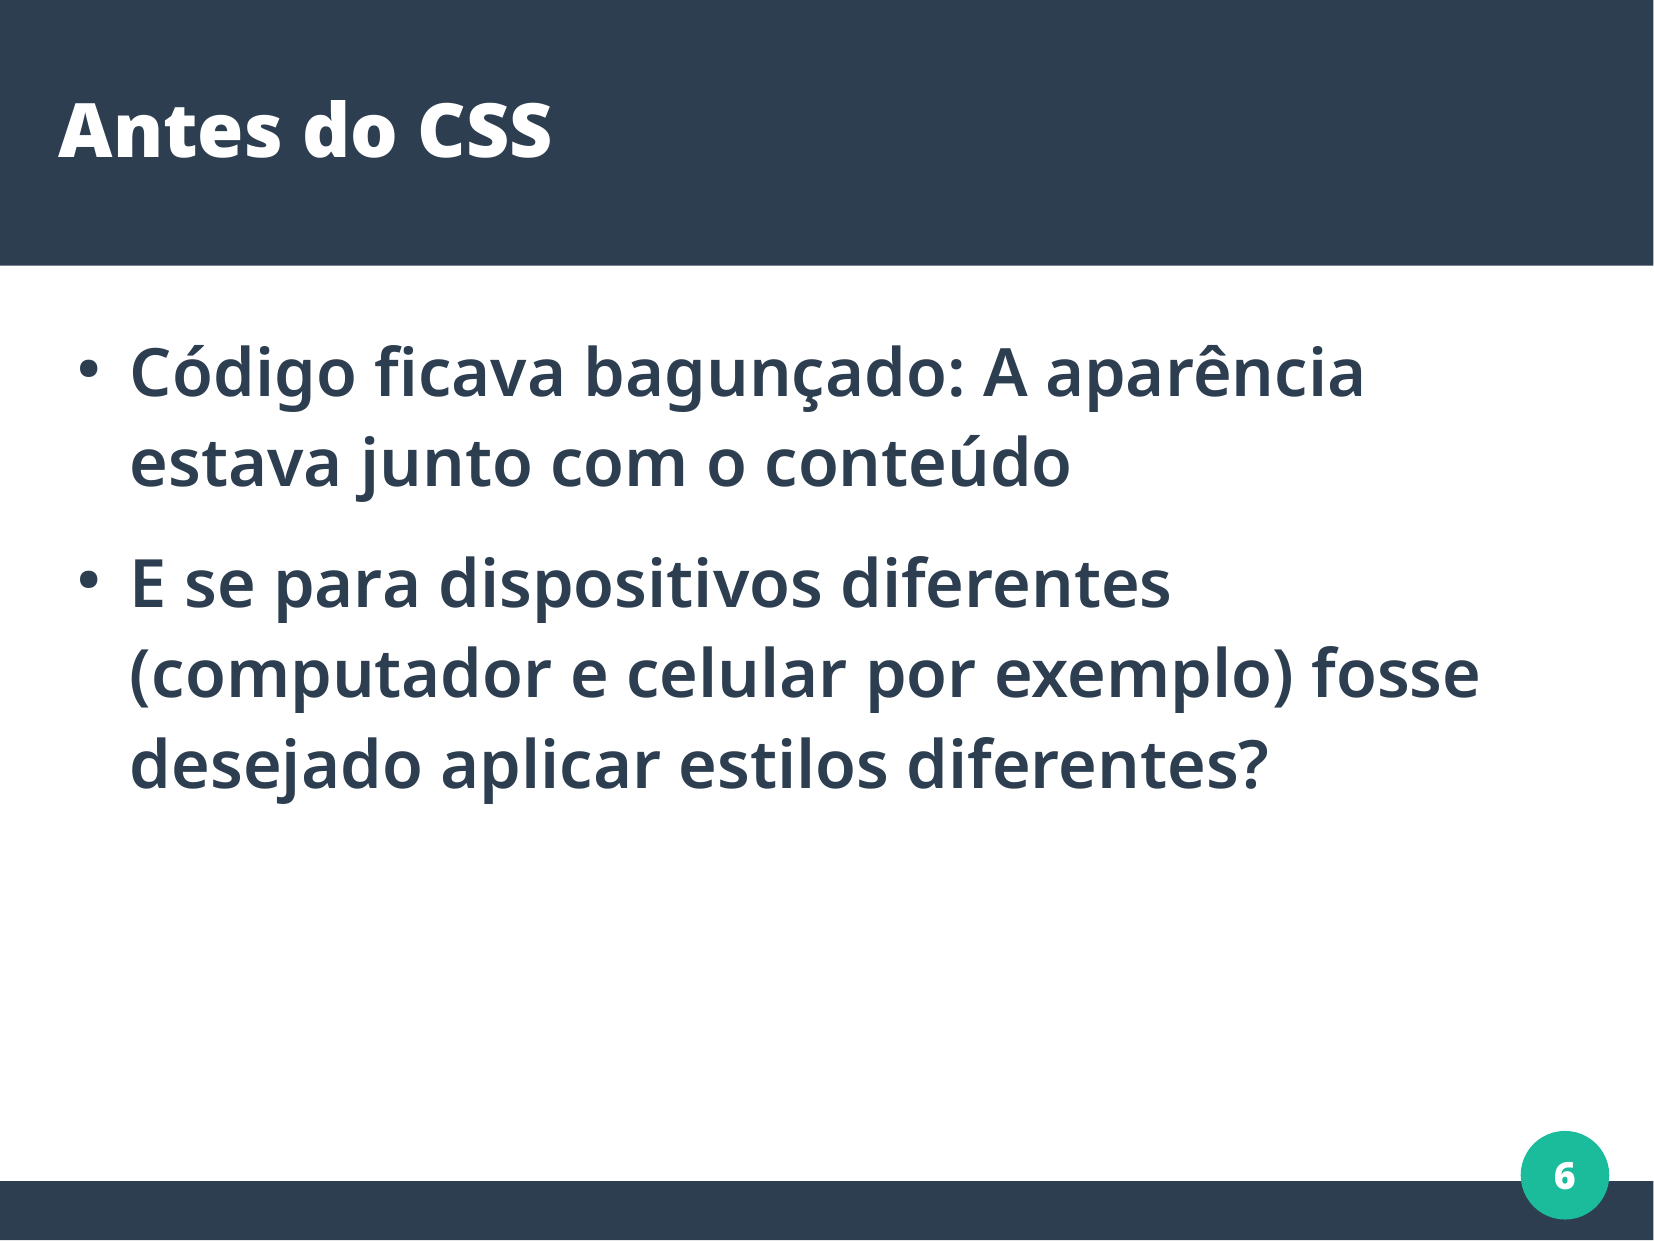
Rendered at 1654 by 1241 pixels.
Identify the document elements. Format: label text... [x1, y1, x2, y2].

list Código ficava bagunçado: A aparência estava junto com o conteúdo E se para dispositivos diferentes (computador e celular por exemplo) fosse desejado aplicar estilos diferentes? [59, 324, 1595, 1152]
title Antes do CSS [59, 49, 1595, 207]
